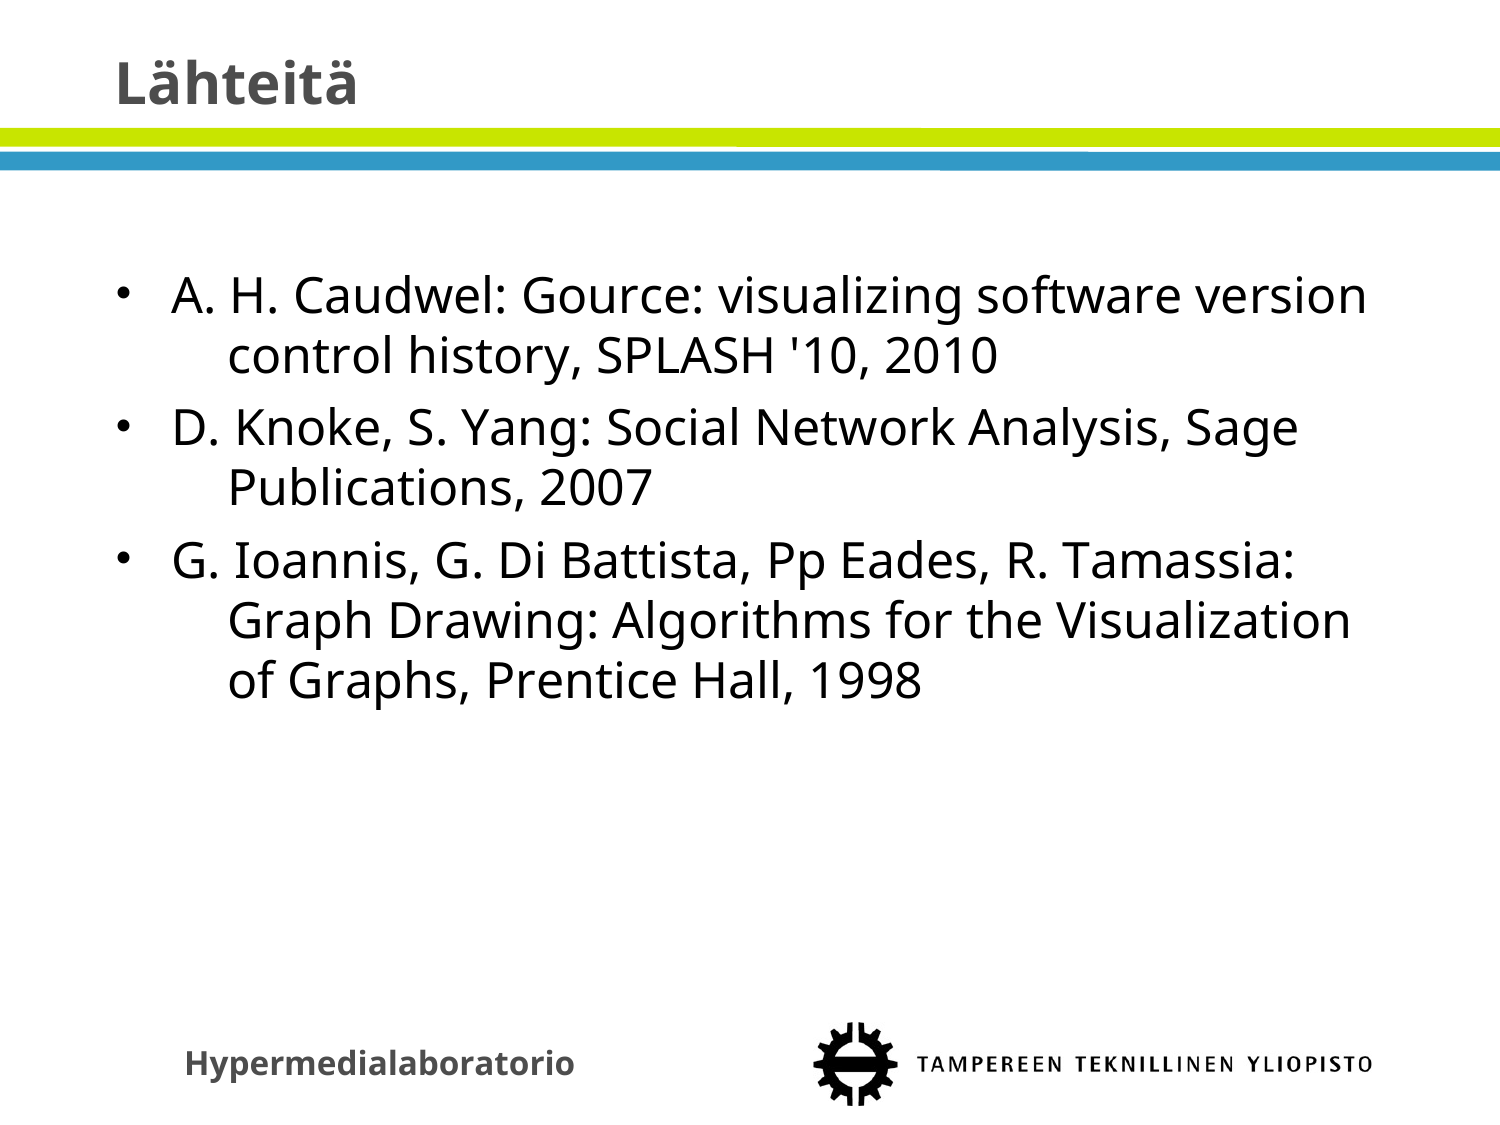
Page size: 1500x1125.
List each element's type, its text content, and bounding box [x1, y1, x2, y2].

list A. H. Caudwel: Gource: visualizing software version control history, SPLASH '10, 2010 D. Knoke, S. Yang: Social Network Analysis, Sage Publications, 2007 G. Ioannis, G. Di Battista, Pp Eades, R. Tamassia: Graph Drawing: Algorithms for the Visualization of Graphs, Prentice Hall, 1998 [100, 255, 1400, 1012]
title Lähteitä [100, 3, 1100, 159]
picture [813, 1022, 1377, 1106]
